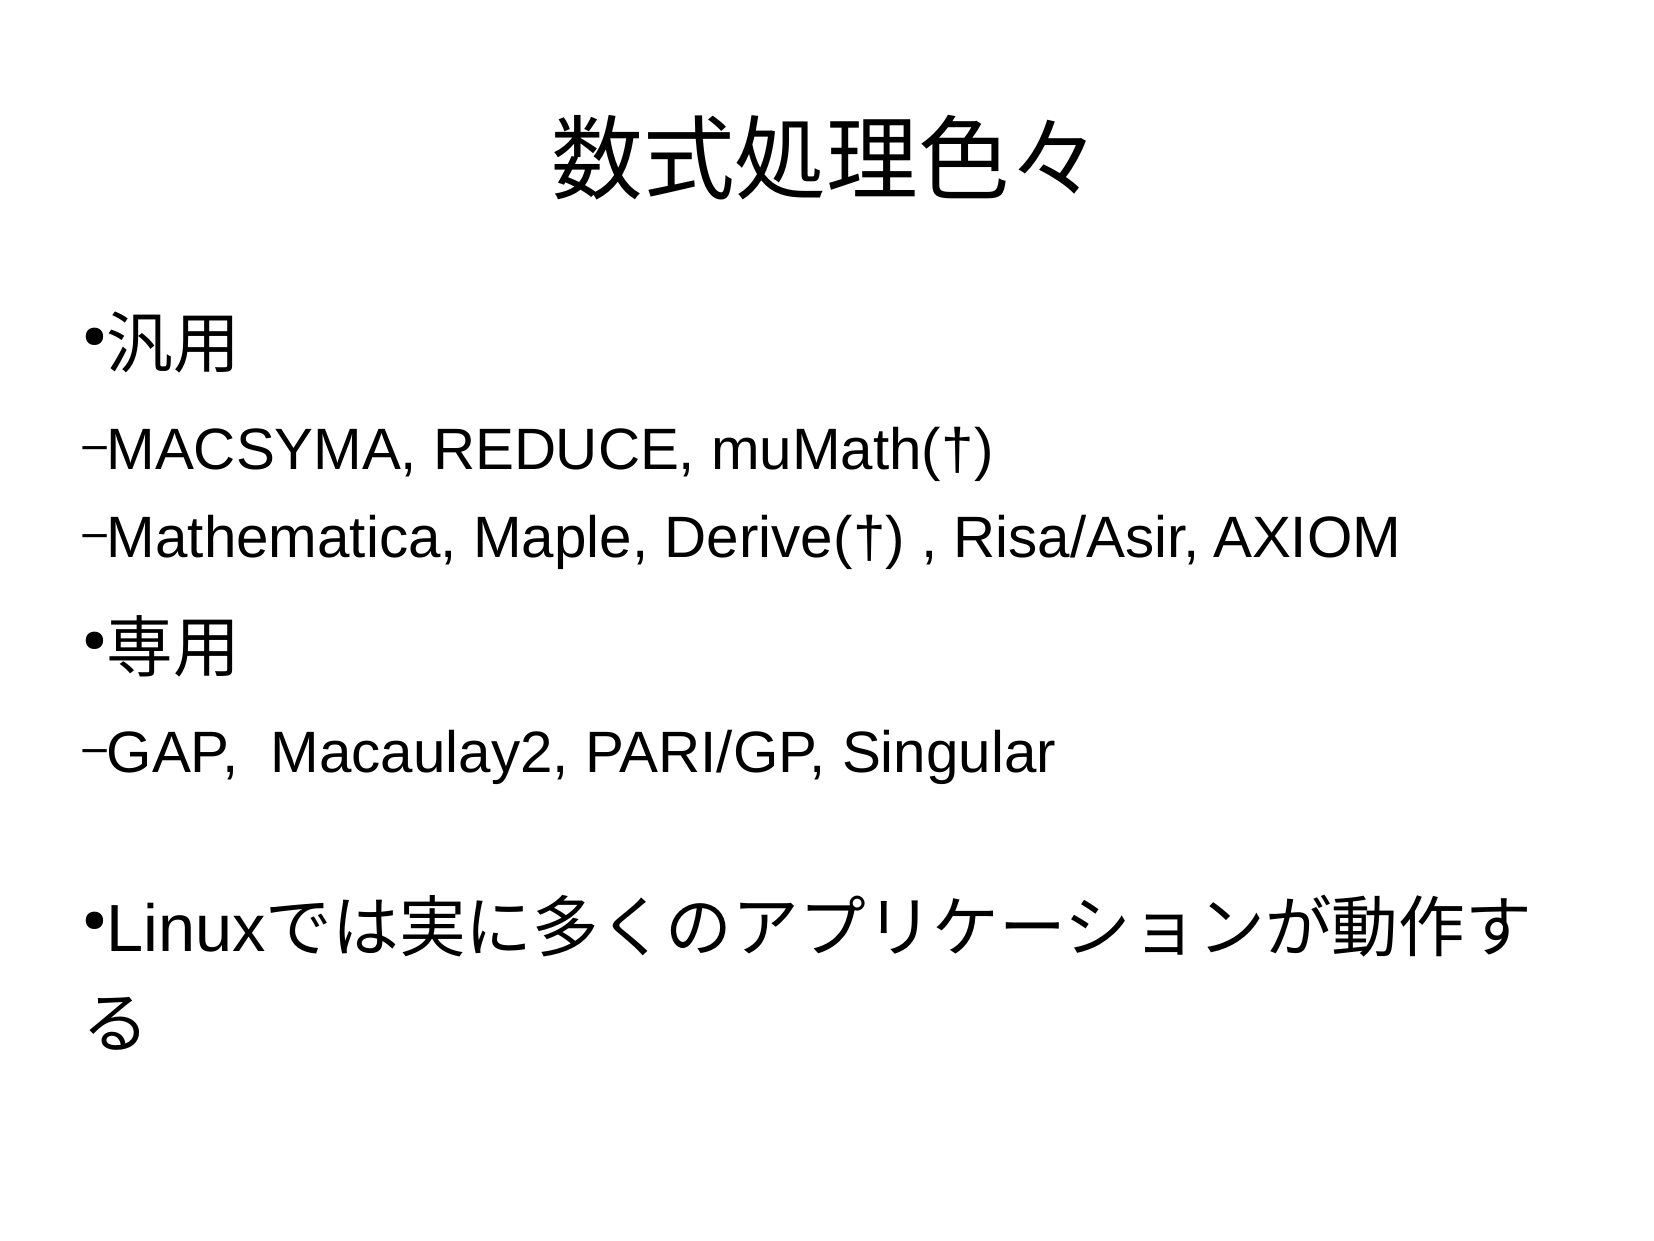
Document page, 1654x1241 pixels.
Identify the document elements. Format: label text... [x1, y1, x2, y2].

title 数式処理色々 [82, 49, 1571, 257]
list 汎用 MACSYMA, REDUCE, muMath(†) Mathematica, Maple, Derive(†) , Risa/Asir, AXIOM 専用 GAP, Macaulay2, PARI/GP, Singular Linuxでは実に多くのアプリケーションが動作する [82, 290, 1571, 1094]
